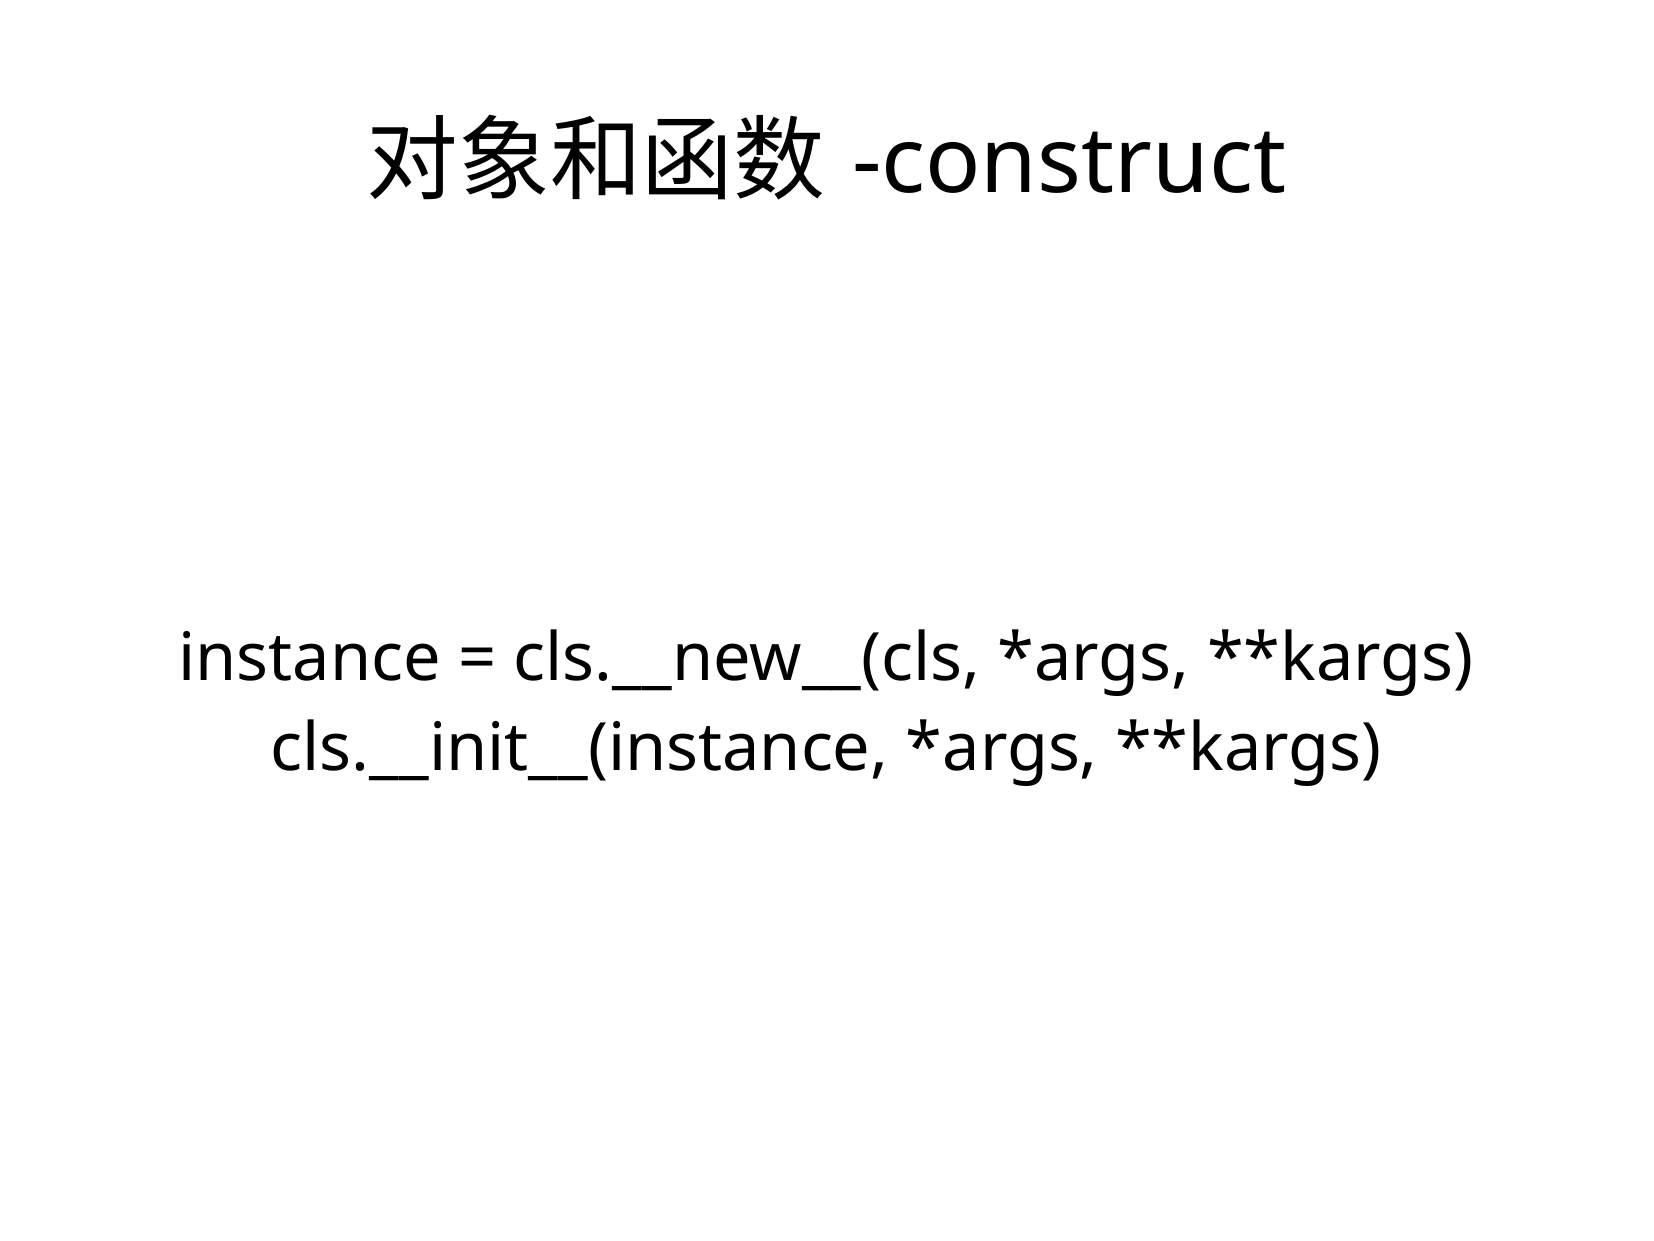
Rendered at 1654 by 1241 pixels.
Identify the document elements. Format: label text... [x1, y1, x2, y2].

title 对象和函数-construct [82, 56, 1571, 250]
subtitle instance = cls.__new__(cls, *args, **kargs) cls.__init__(instance, *args, **kargs) [82, 297, 1571, 1102]
